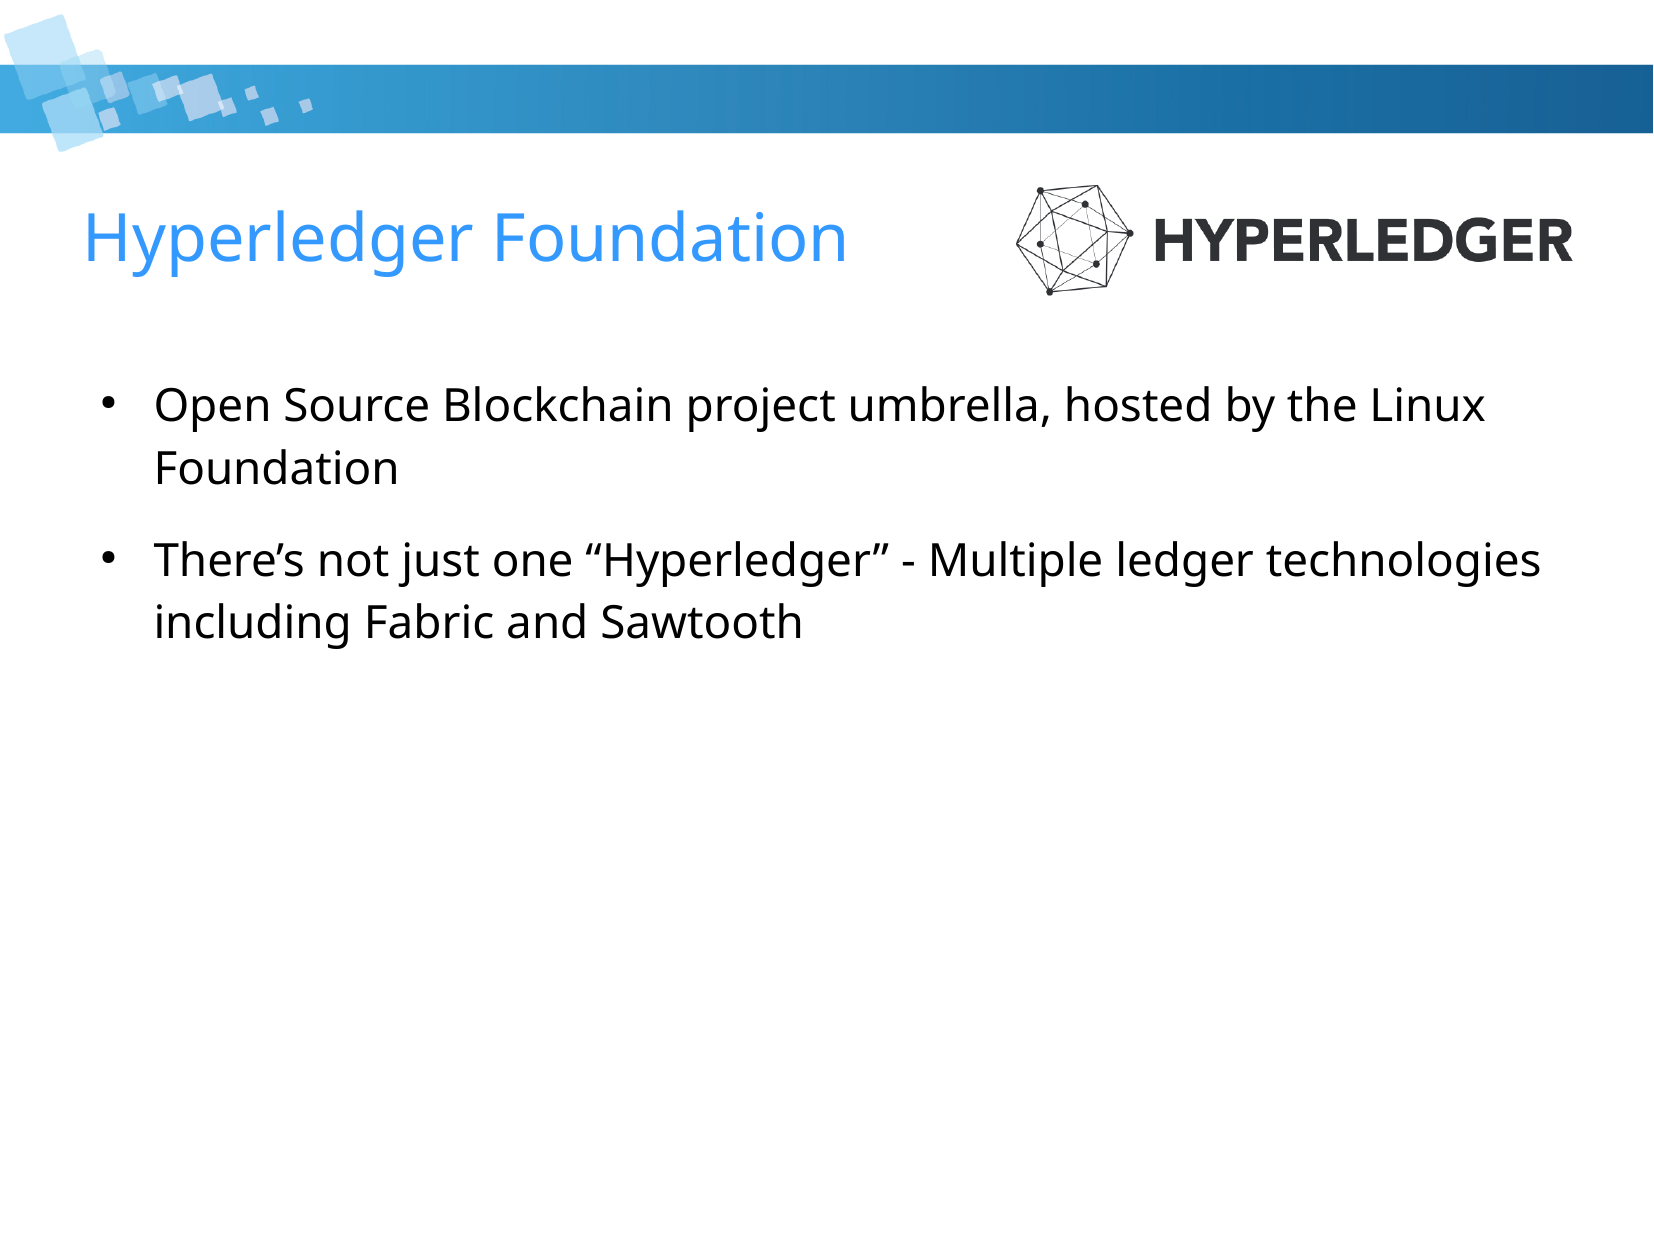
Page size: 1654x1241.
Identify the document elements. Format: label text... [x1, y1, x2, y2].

picture [0, 0, 1653, 1238]
title Hyperledger Foundation [82, 132, 1571, 340]
list Open Source Blockchain project umbrella, hosted by the Linux Foundation There’s not just one “Hyperledger” - Multiple ledger technologies including Fabric and Sawtooth [82, 372, 1571, 1093]
